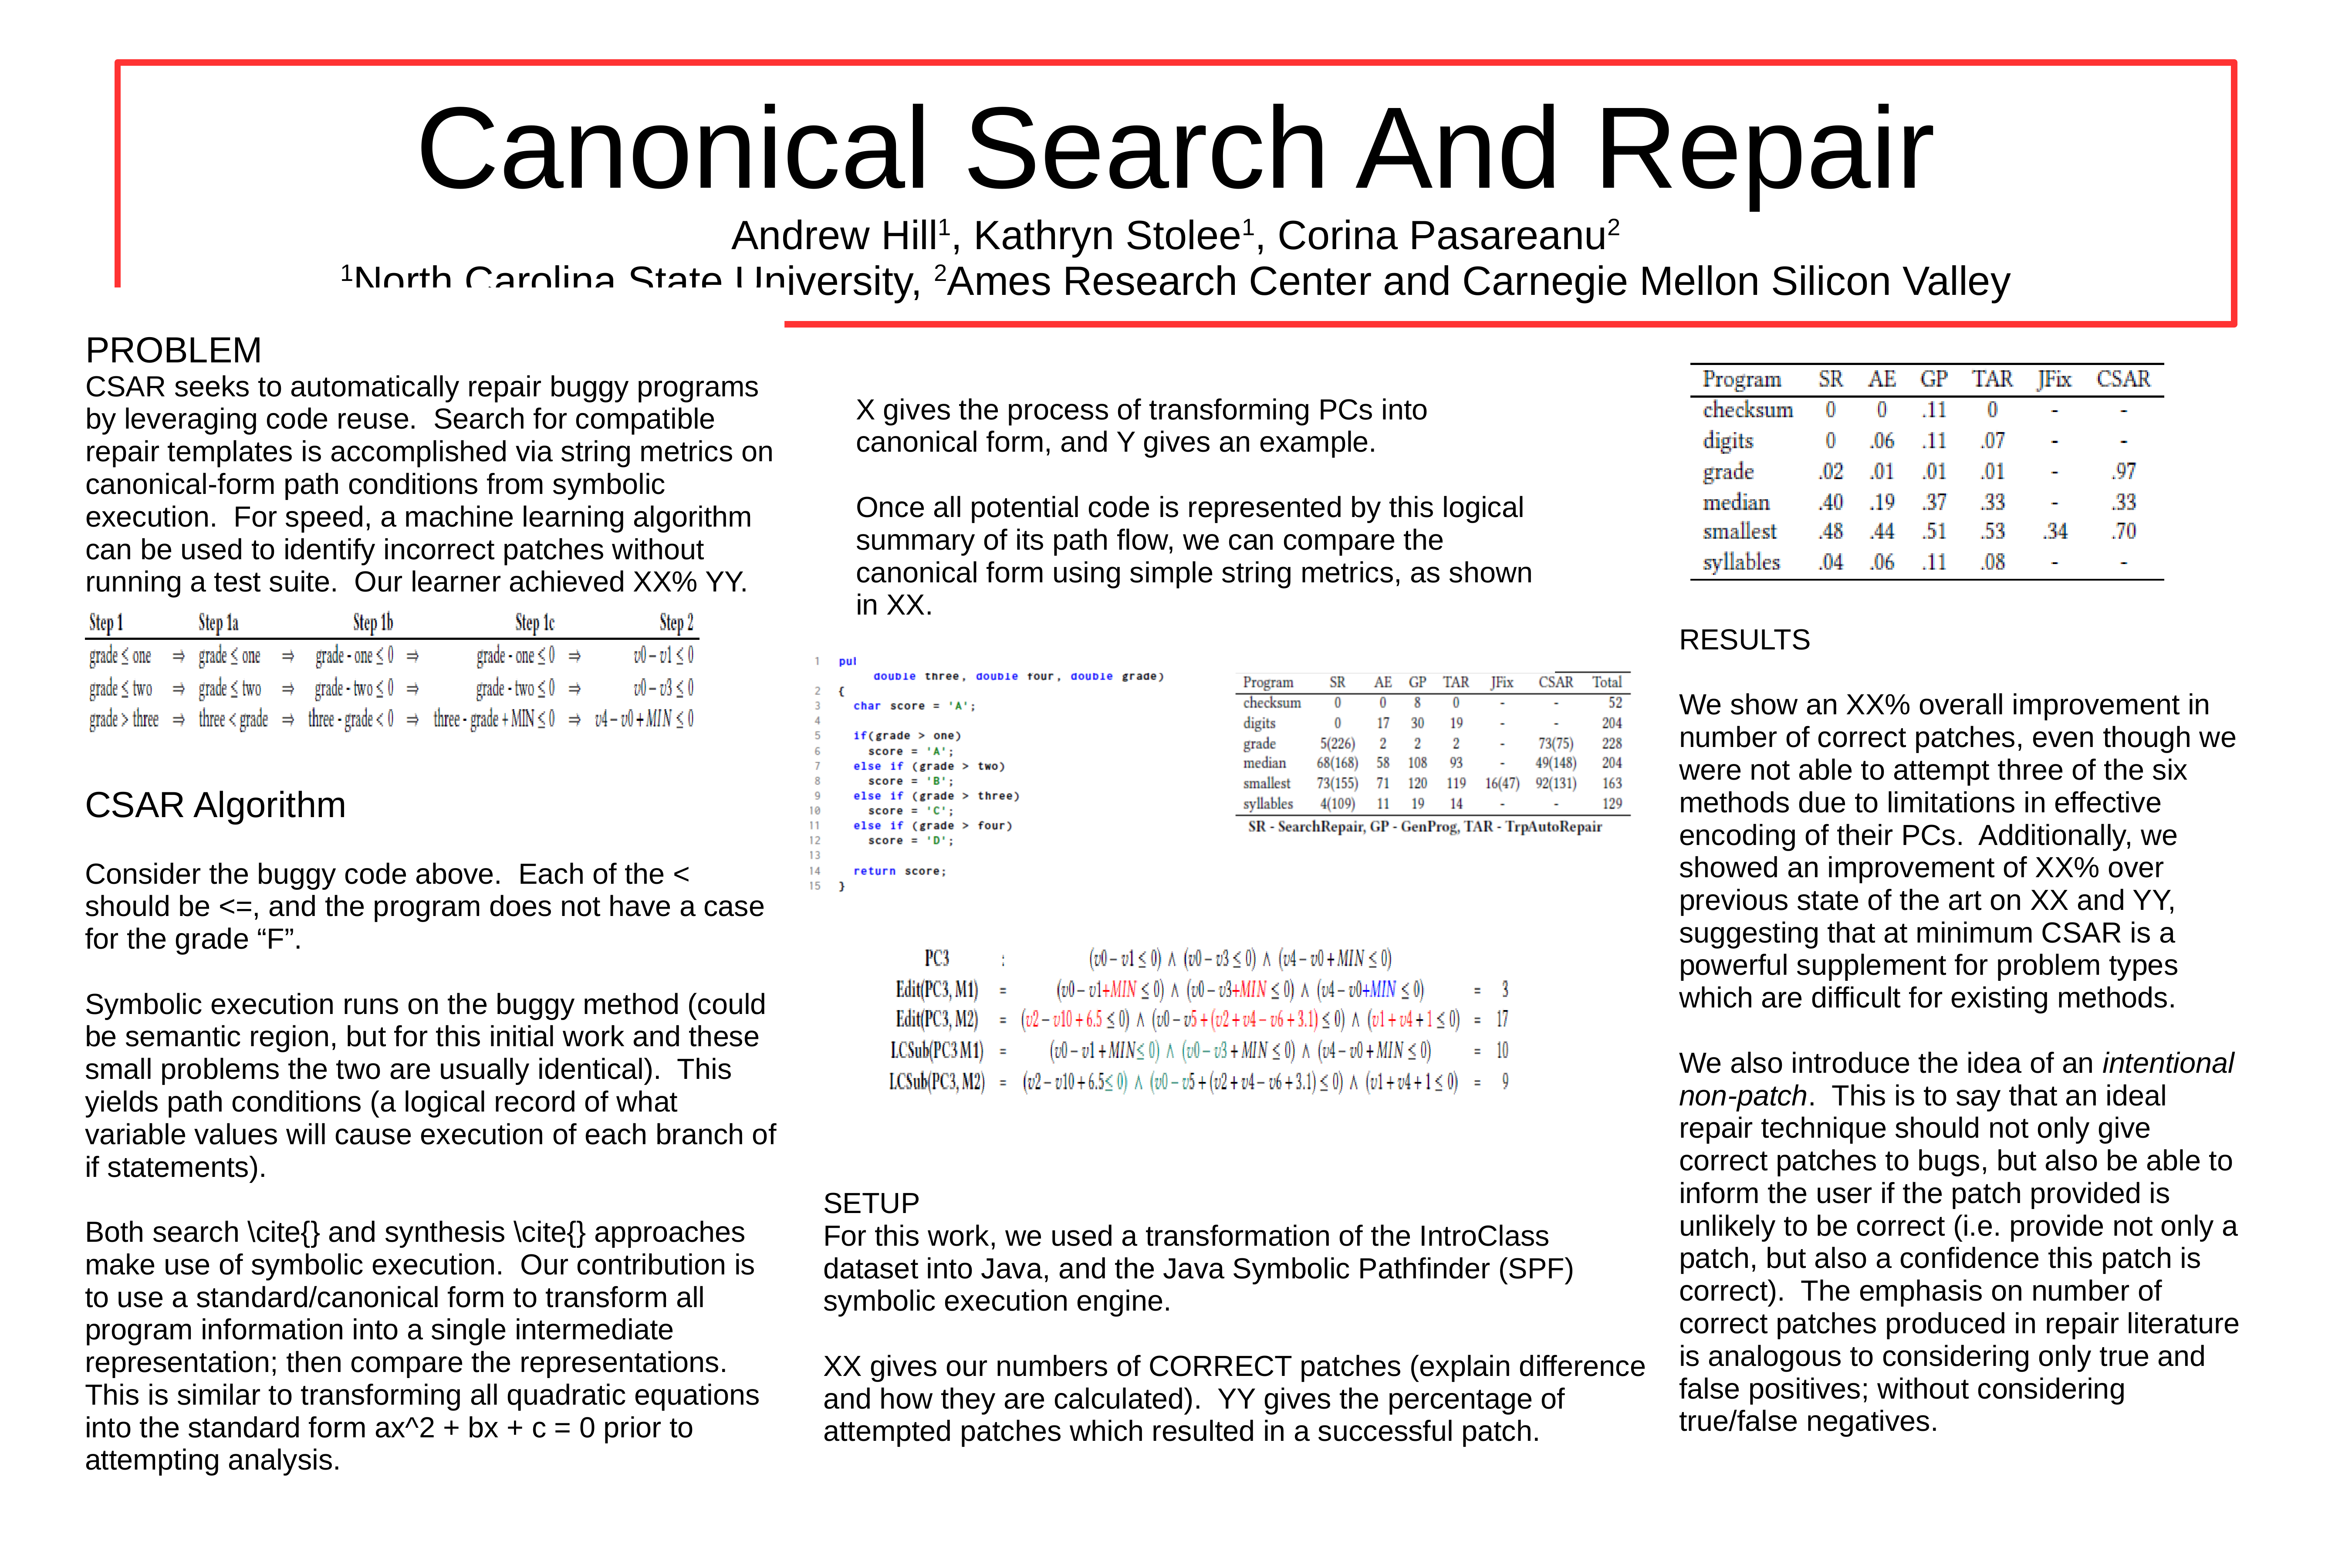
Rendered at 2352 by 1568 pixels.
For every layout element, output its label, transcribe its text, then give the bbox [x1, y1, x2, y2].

text_box X gives the process of transforming PCs into canonical form, and Y gives an example. Once all potential code is represented by this logical summary of its path flow, we can compare the canonical form using simple string metrics, as shown in XX. [856, 341, 1555, 673]
title Canonical Search And Repair Andrew Hill1, Kathryn Stolee1, Corina Pasareanu2 1North Carolina State University, 2Ames Research Center and Carnegie Mellon Silicon Valley [118, 62, 2234, 324]
picture [810, 653, 1193, 898]
picture [1686, 352, 2176, 588]
picture [85, 607, 700, 739]
text_box SETUP For this work, we used a transformation of the IntroClass dataset into Java, and the Java Symbolic Pathfinder (SPF) symbolic execution engine. XX gives our numbers of CORRECT patches (explain difference and how they are calculated). YY gives the percentage of attempted patches which resulted in a successful patch. [823, 1163, 1653, 1472]
text_box PROBLEM CSAR seeks to automatically repair buggy programs by leveraging code reuse. Search for compatible repair templates is accomplished via string metrics on canonical-form path conditions from symbolic execution. For speed, a machine learning algorithm can be used to identify incorrect patches without running a test suite. Our learner achieved XX% YY. [85, 287, 785, 641]
picture [889, 940, 1516, 1105]
text_box CSAR Algorithm Consider the buggy code above. Each of the < should be <=, and the program does not have a case for the grade “F”. Symbolic execution runs on the buggy method (could be semantic region, but for this initial work and these small problems the two are usually identical). This yields path conditions (a logical record of what variable values will cause execution of each branch of if statements). Both search \cite{} and synthesis \cite{} approaches make use of symbolic execution. Our contribution is to use a standard/canonical form to transform all program information into a single intermediate representation; then compare the representations. This is similar to transforming all quadratic equations into the standard form ax^2 + bx + c = 0 prior to attempting analysis. [85, 758, 784, 1503]
picture [1235, 666, 1634, 843]
subtitle RESULTS We show an XX% overall improvement in number of correct patches, even though we were not able to attempt three of the six methods due to limitations in effective encoding of their PCs. Additionally, we showed an improvement of XX% over previous state of the art on XX and YY, suggesting that at minimum CSAR is a powerful supplement for problem types which are difficult for existing methods. We also introduce the idea of an intentional non-patch. This is to say that an ideal repair technique should not only give correct patches to bugs, but also be able to inform the user if the patch provided is unlikely to be correct (i.e. provide not only a patch, but also a confidence this patch is correct). The emphasis on number of correct patches produced in repair literature is analogous to considering only true and false positives; without considering true/false negatives. [1679, 623, 2247, 1438]
